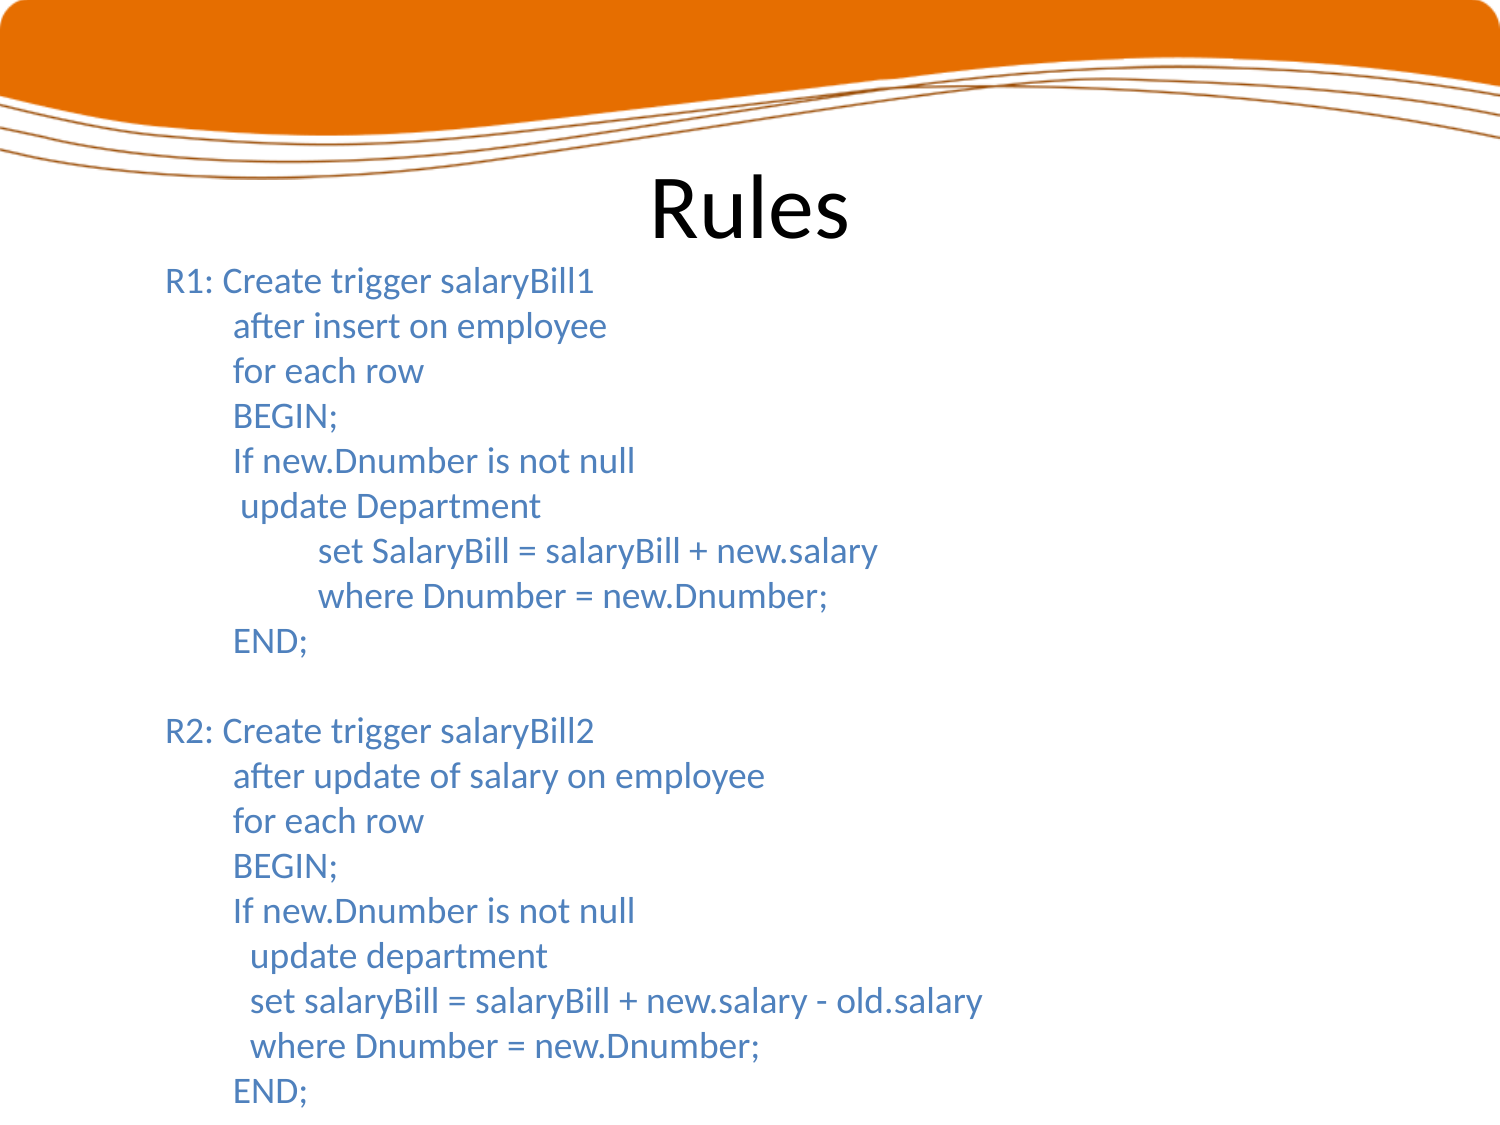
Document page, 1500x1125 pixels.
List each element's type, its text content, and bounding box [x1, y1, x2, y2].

text_box R1: Create trigger salaryBill1 after insert on employee for each row BEGIN; If new.Dnumber is not null update Department set SalaryBill = salaryBill + new.salary where Dnumber = new.Dnumber; END; R2: Create trigger salaryBill2 after update of salary on employee for each row BEGIN; If new.Dnumber is not null update department set salaryBill = salaryBill + new.salary - old.salary where Dnumber = new.Dnumber; END; [150, 248, 1226, 1119]
title Rules [75, 125, 1425, 279]
picture [0, 0, 1500, 180]
